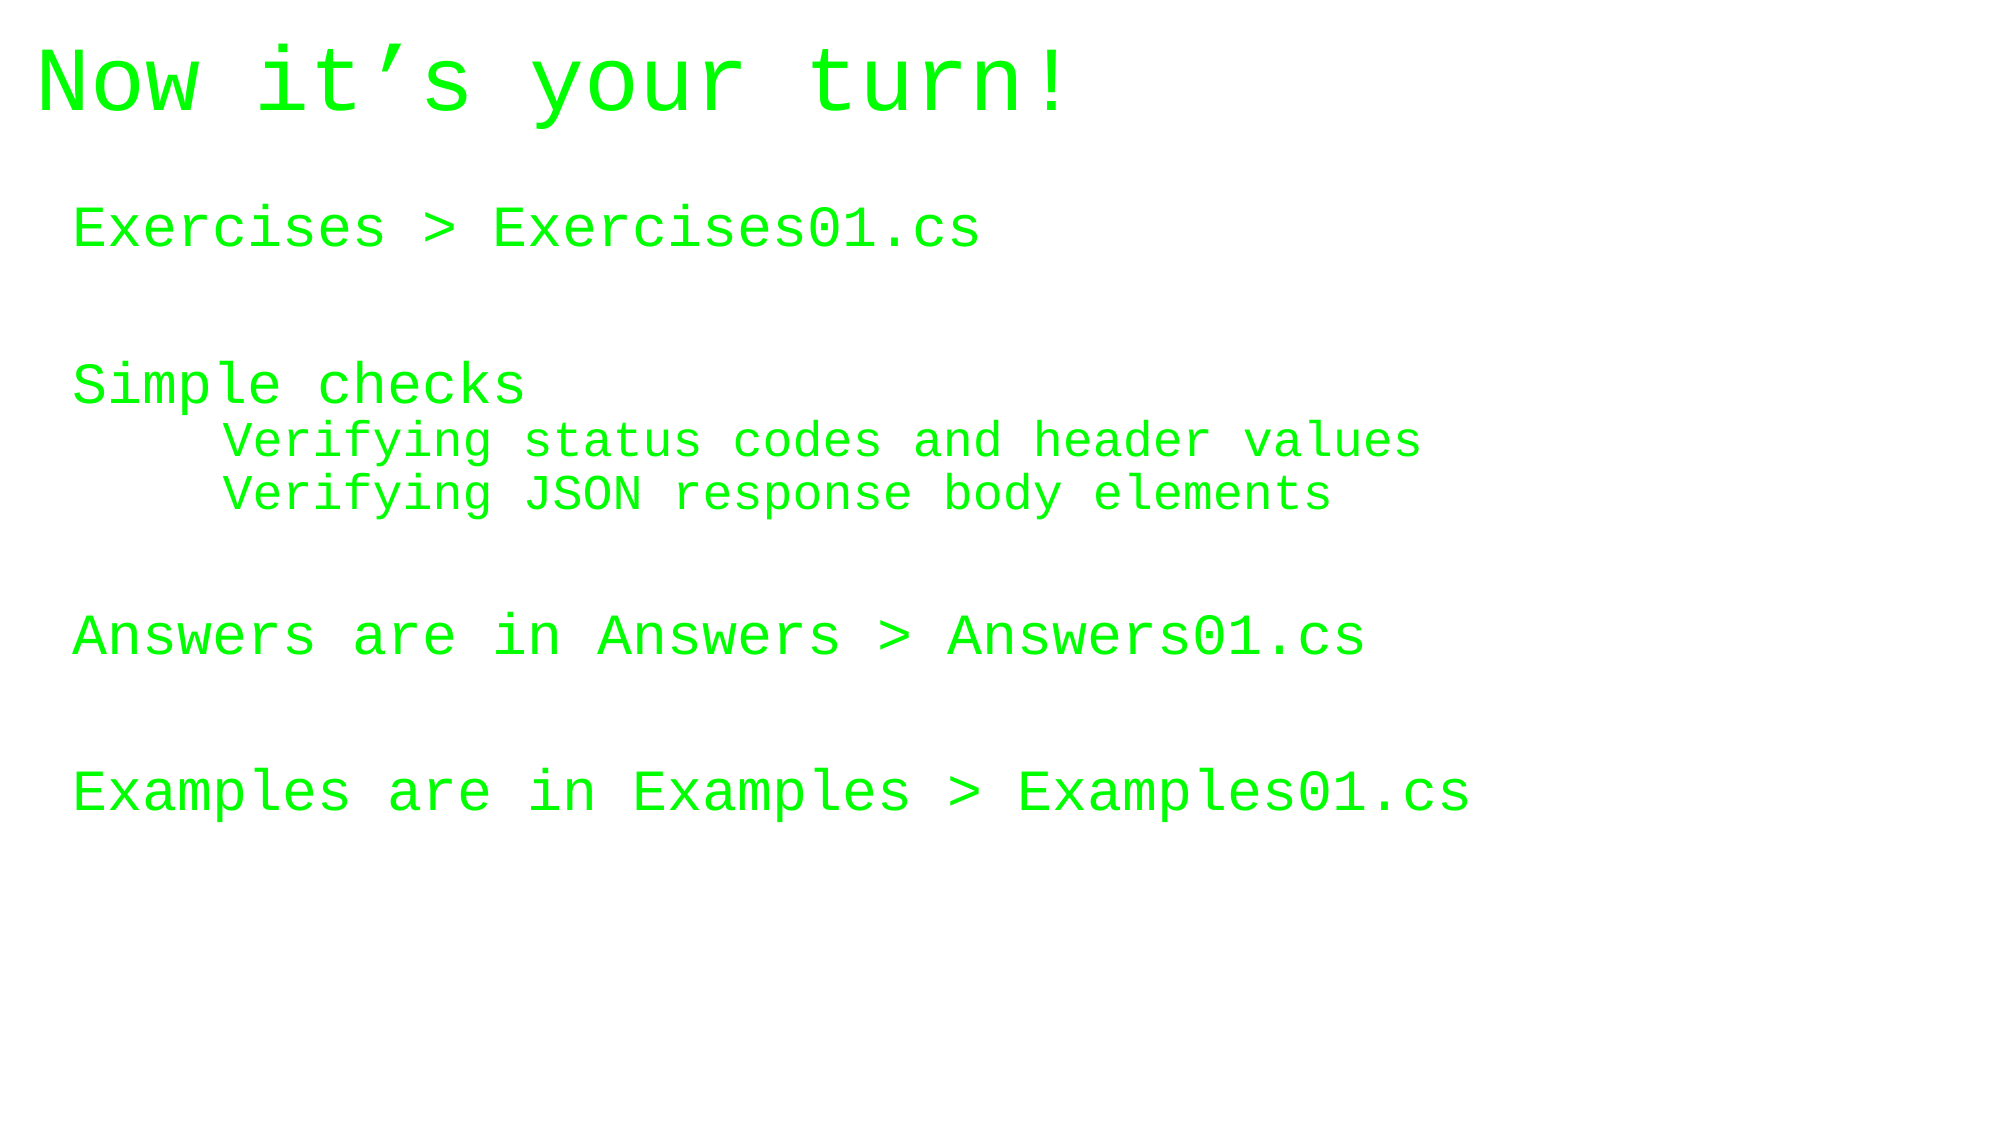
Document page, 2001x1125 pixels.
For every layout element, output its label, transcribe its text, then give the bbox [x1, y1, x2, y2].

title Now it’s your turn! [20, 0, 1746, 162]
list Exercises > Exercises01.cs Simple checks Verifying status codes and header values Verifying JSON response body elements Answers are in Answers > Answers01.cs Examples are in Examples > Examples01.cs [20, 200, 1990, 1099]
